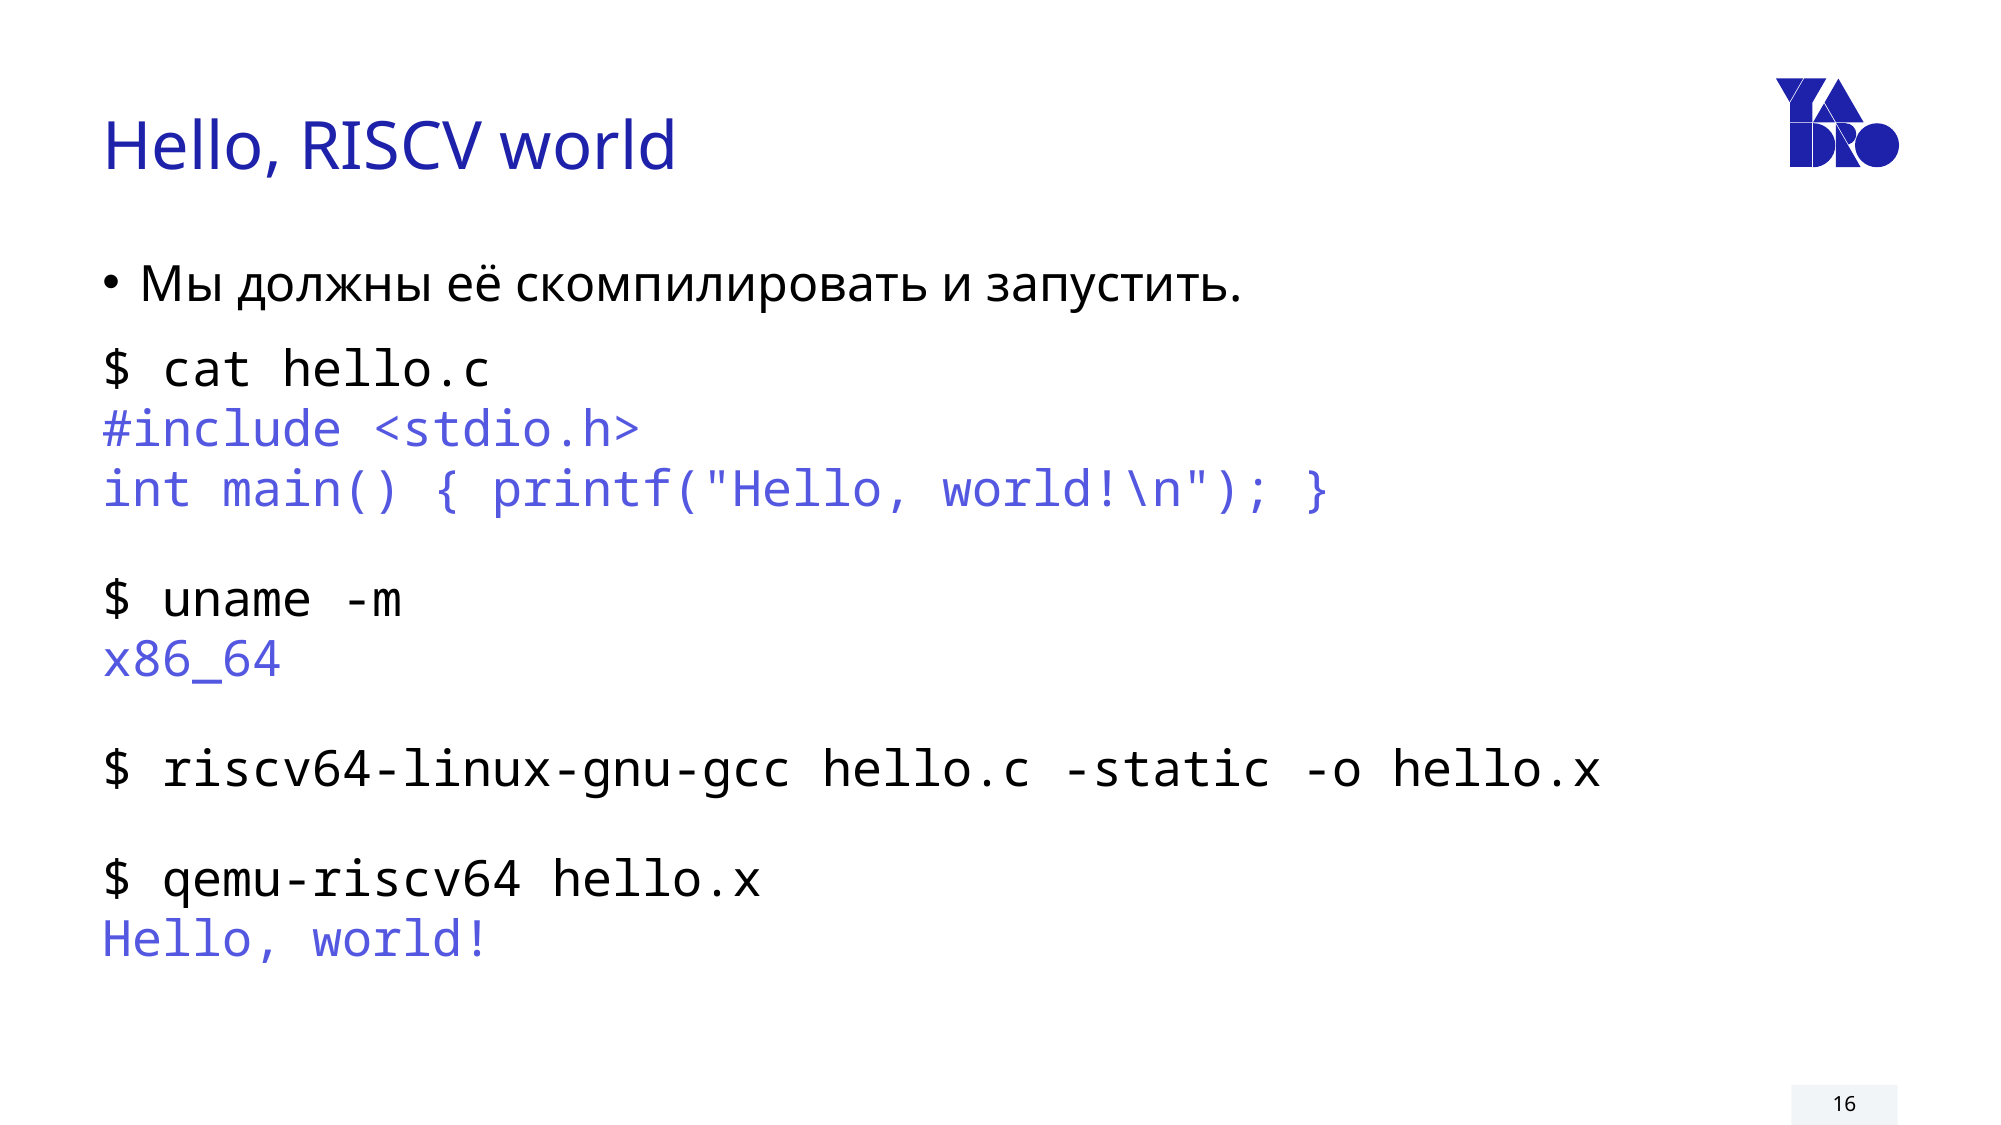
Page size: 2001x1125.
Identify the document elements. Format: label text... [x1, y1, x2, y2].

title Hello, RISCV world [102, 109, 1646, 205]
list Мы должны её скомпилировать и запустить. $ cat hello.c #include <stdio.h> int main() { printf("Hello, world!\n"); } $ uname -m x86_64 $ riscv64-linux-gnu-gcc hello.c -static -o hello.x $ qemu-riscv64 hello.x Hello, world! [102, 257, 1898, 972]
